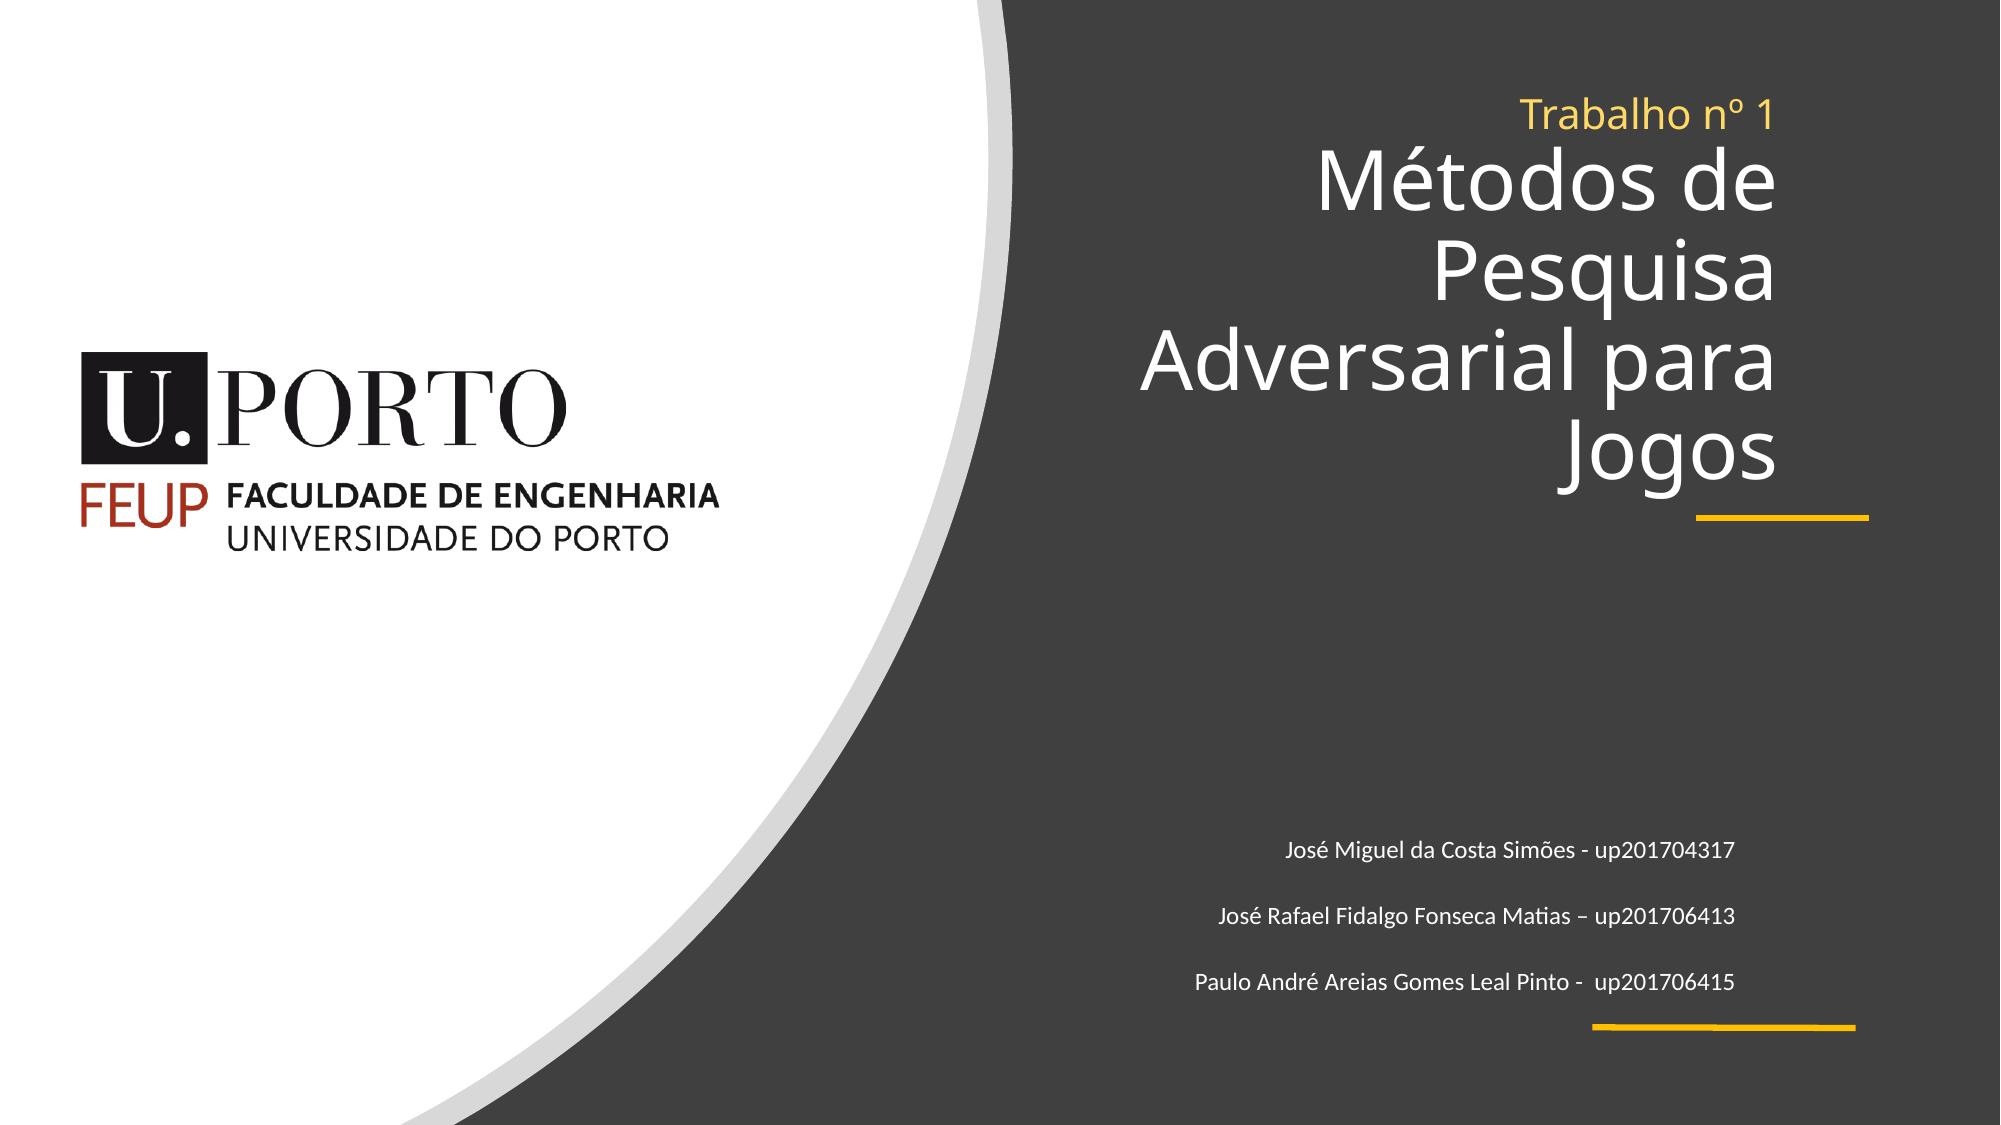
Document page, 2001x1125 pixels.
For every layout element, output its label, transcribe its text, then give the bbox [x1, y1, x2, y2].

text_box [0, 0, 2000, 1125]
picture [68, 340, 733, 560]
title Trabalho nº 1 Métodos de Pesquisa Adversarial para Jogos [1125, 31, 1888, 506]
subtitle José Miguel da Costa Simões - up201704317 José Rafael Fidalgo Fonseca Matias – up201706413 Paulo André Areias Gomes Leal Pinto - up201706415 [1179, 811, 1870, 1125]
